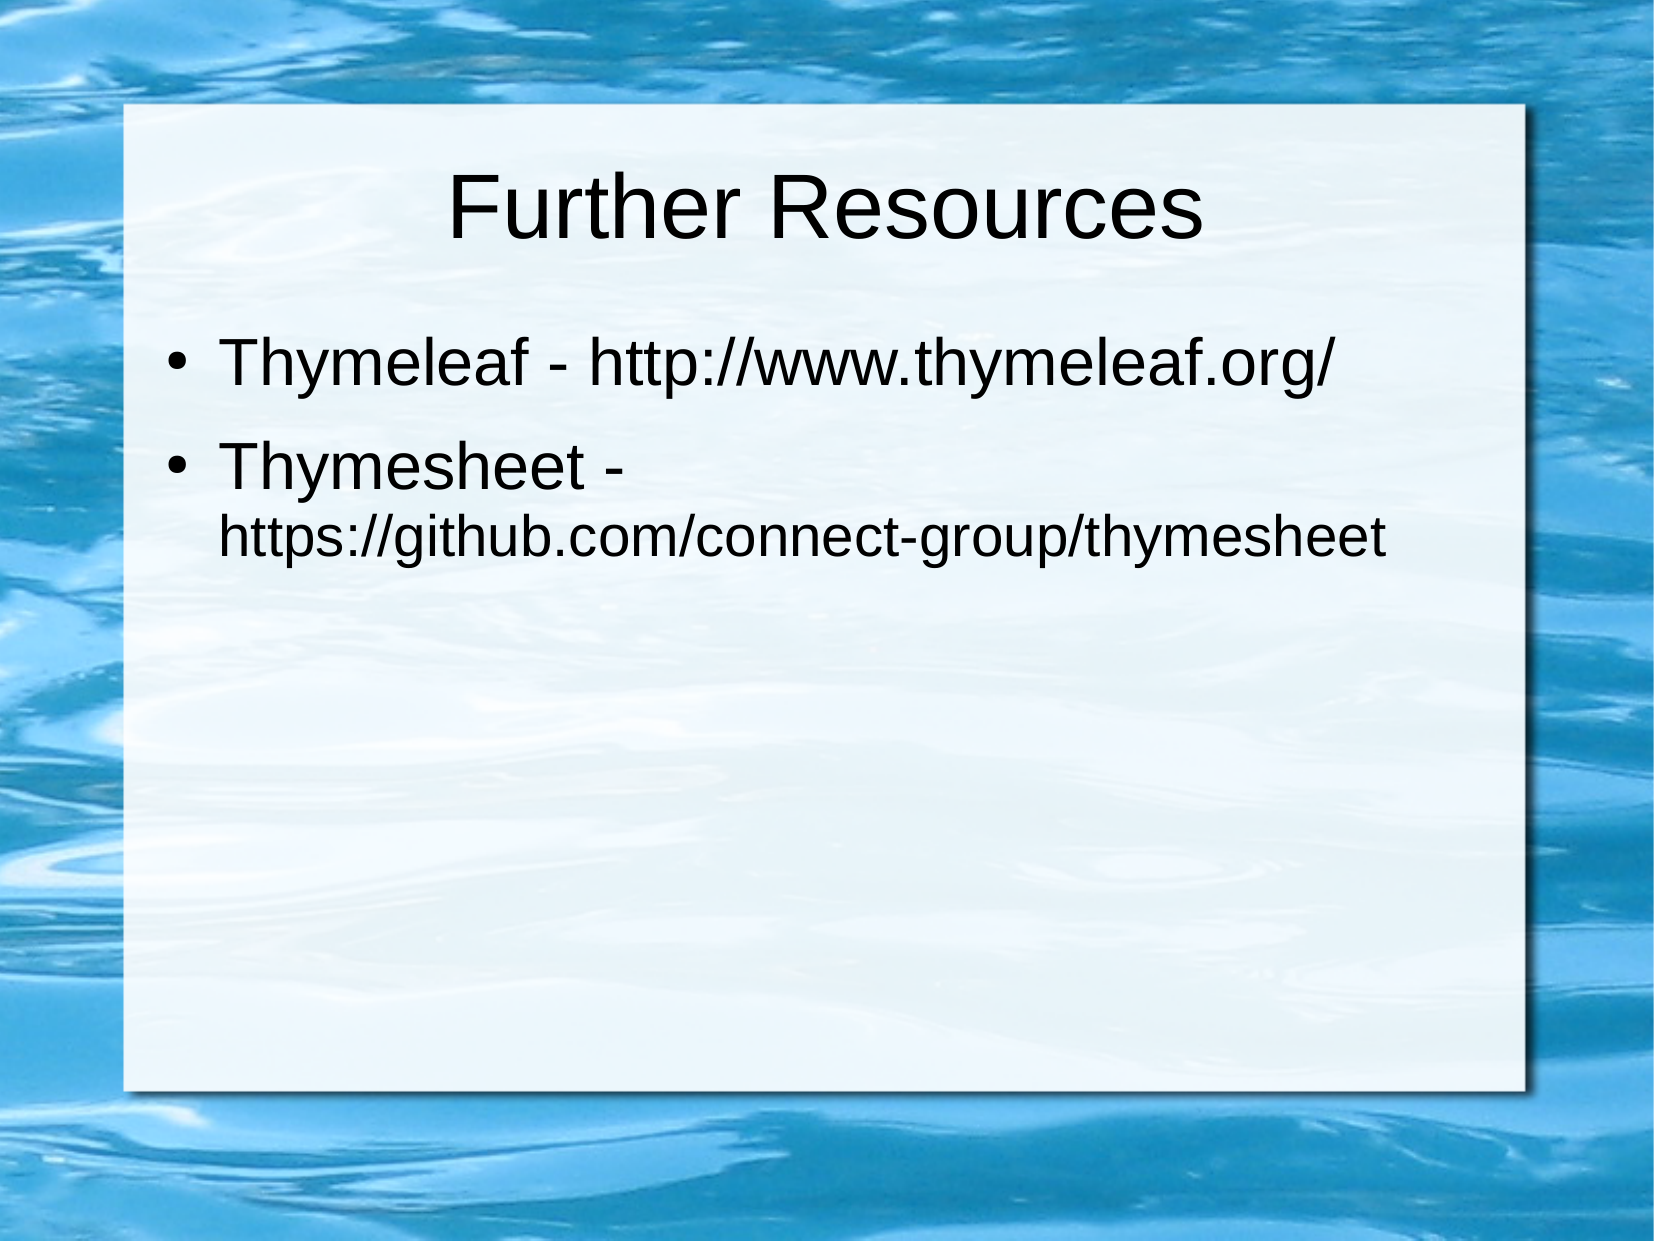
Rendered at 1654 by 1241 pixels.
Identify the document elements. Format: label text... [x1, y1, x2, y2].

picture [0, 0, 1654, 1241]
title Further Resources [147, 118, 1506, 296]
list Thymeleaf - http://www.thymeleaf.org/ Thymesheet - https://github.com/connect-group/thymesheet [147, 324, 1506, 1063]
